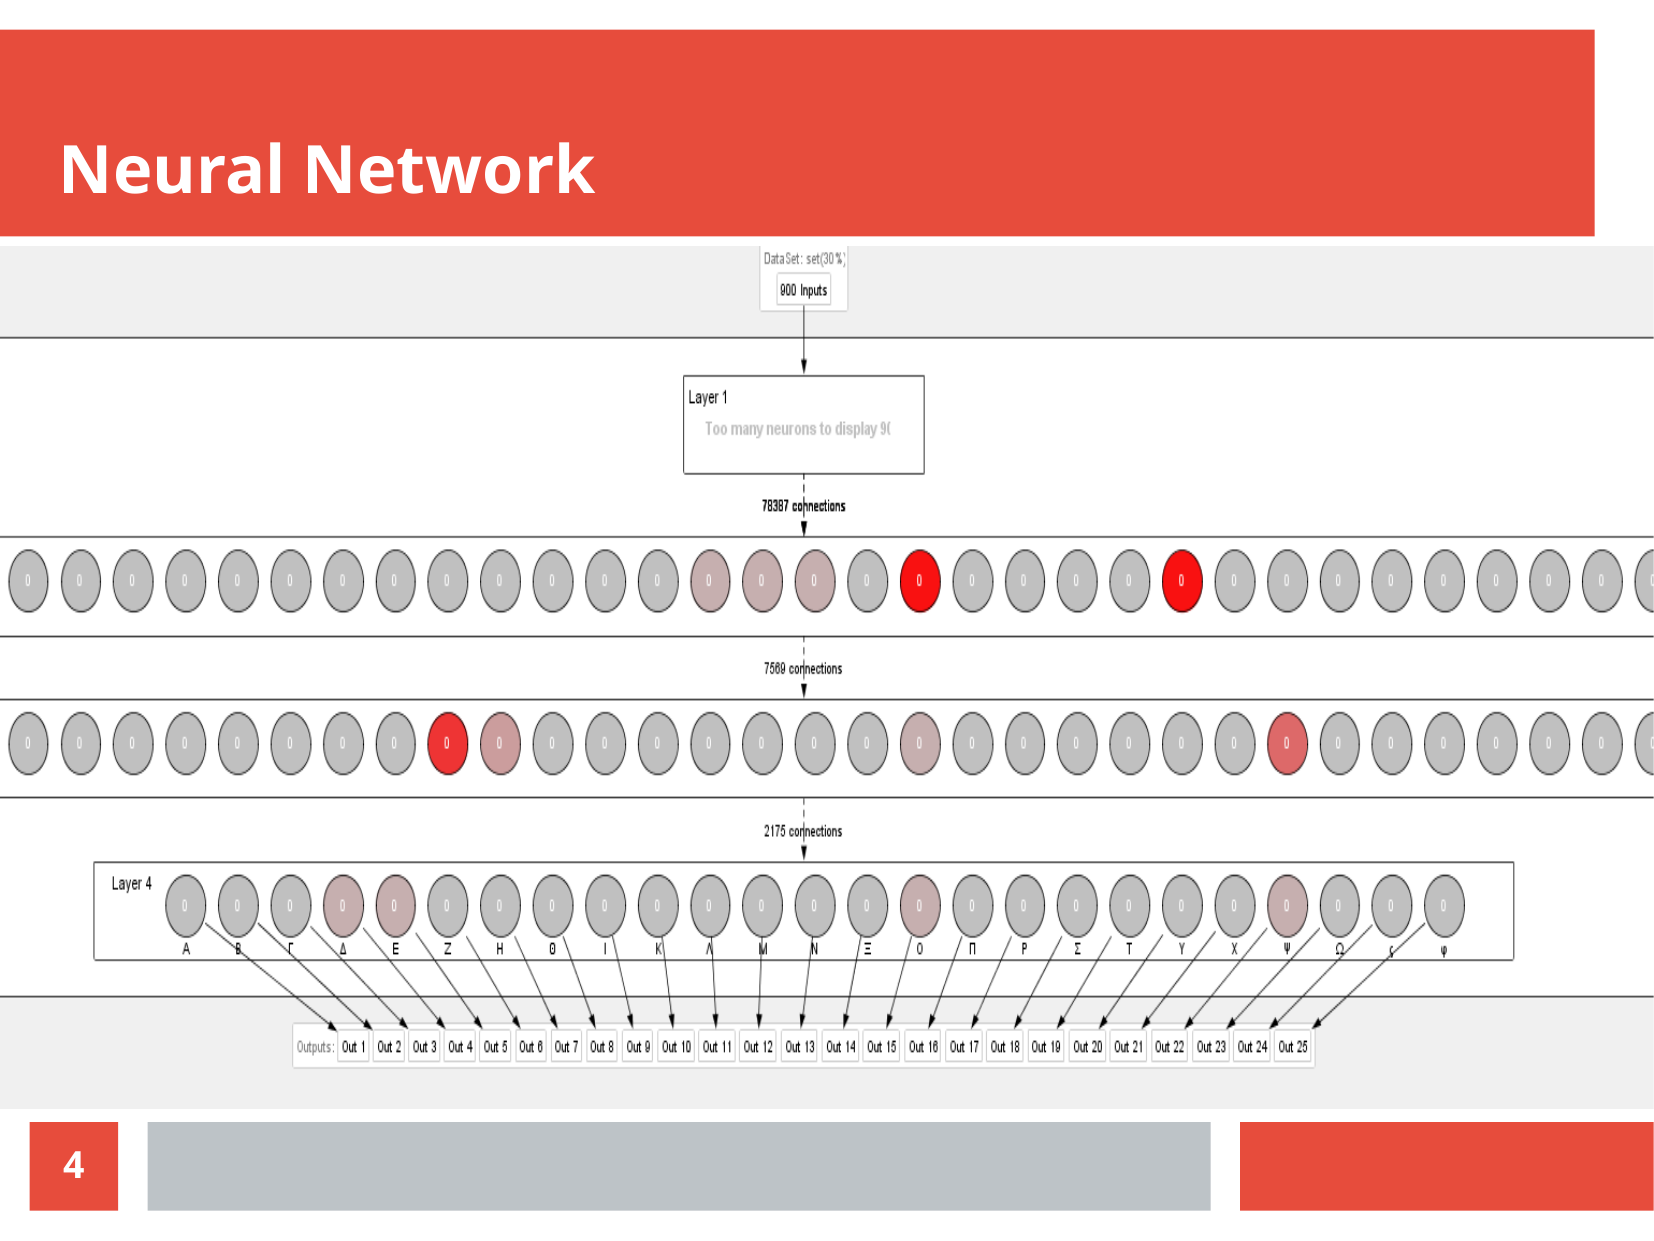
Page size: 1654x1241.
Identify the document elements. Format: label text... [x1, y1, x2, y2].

picture [0, 246, 1654, 1109]
text_box [29, 1122, 119, 1211]
title Neural Network [59, 59, 1595, 207]
